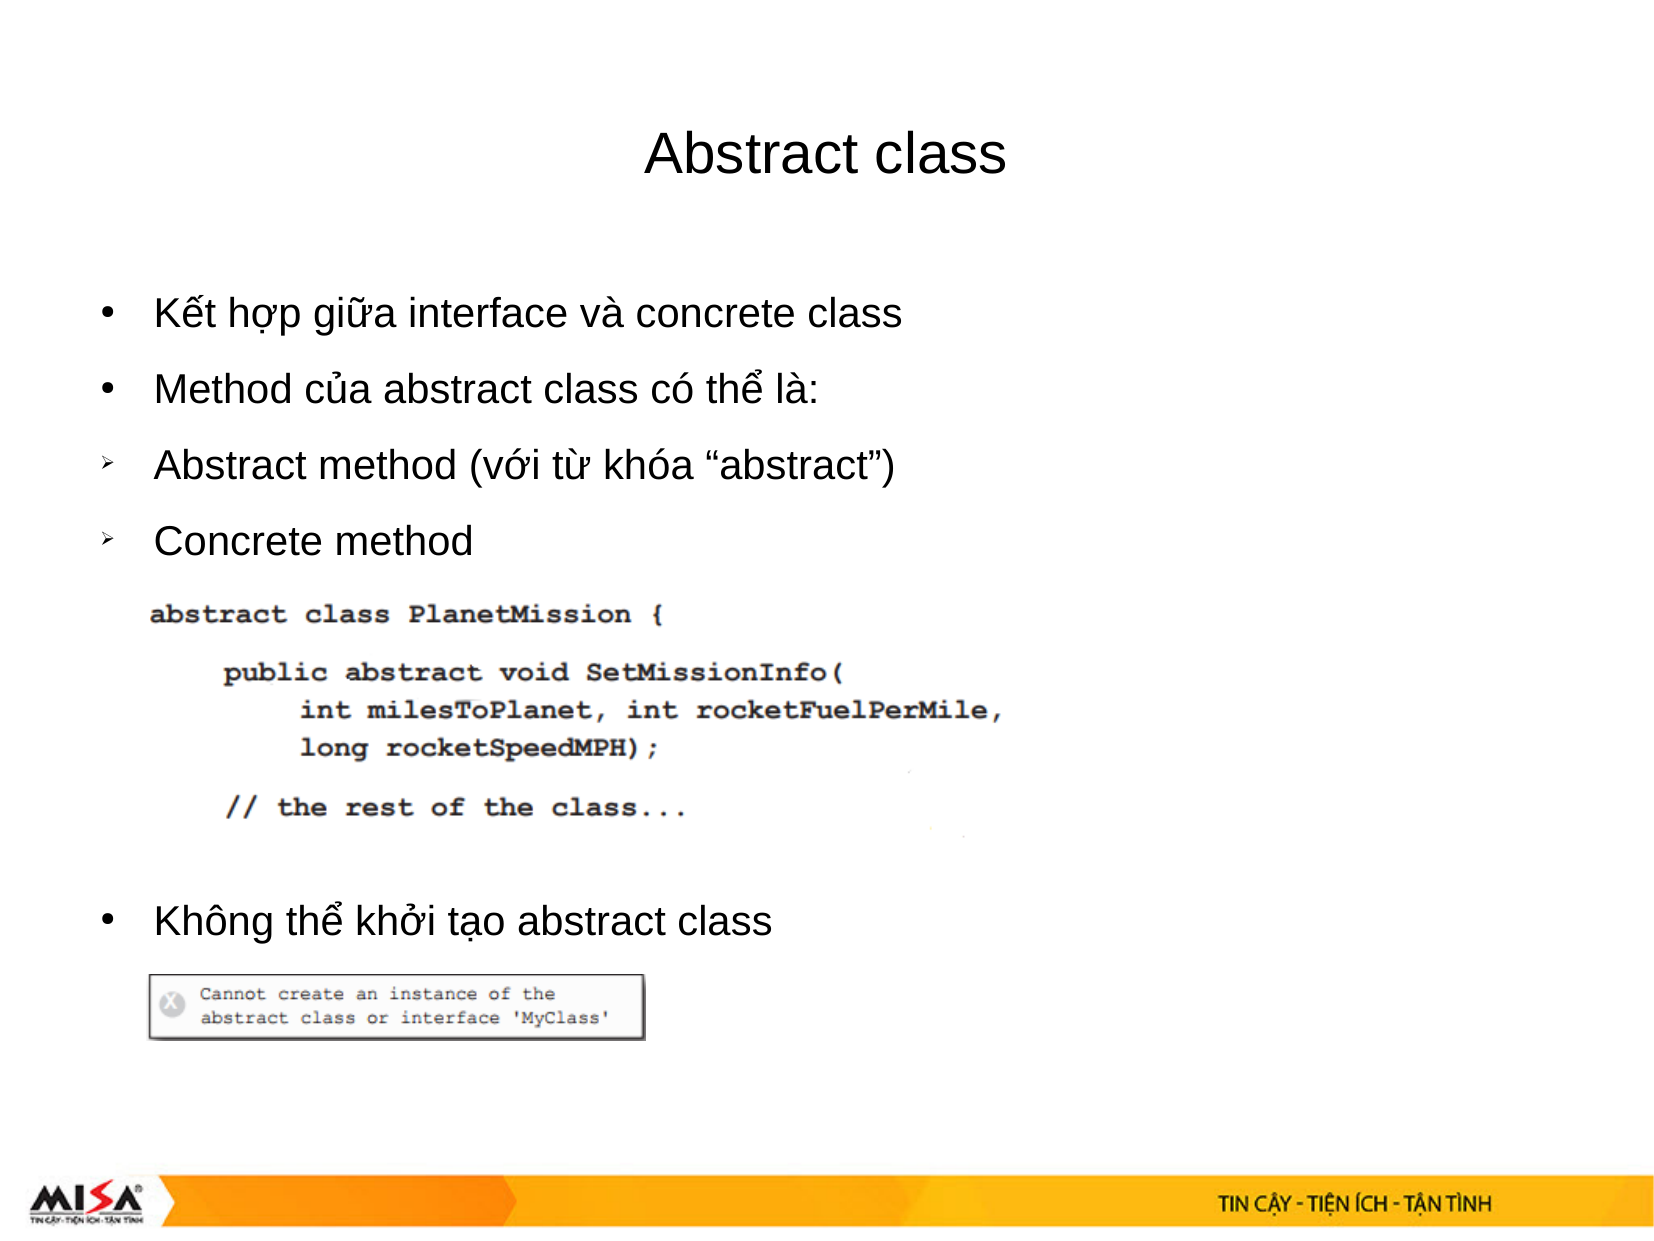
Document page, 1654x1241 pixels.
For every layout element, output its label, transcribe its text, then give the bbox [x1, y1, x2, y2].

title Abstract class [82, 49, 1571, 257]
list Kết hợp giữa interface và concrete class Method của abstract class có thể là: Abstract method (với từ khóa “abstract”) Concrete method Không thể khởi tạo abstract class [82, 290, 1571, 1010]
picture [0, 0, 1654, 1241]
